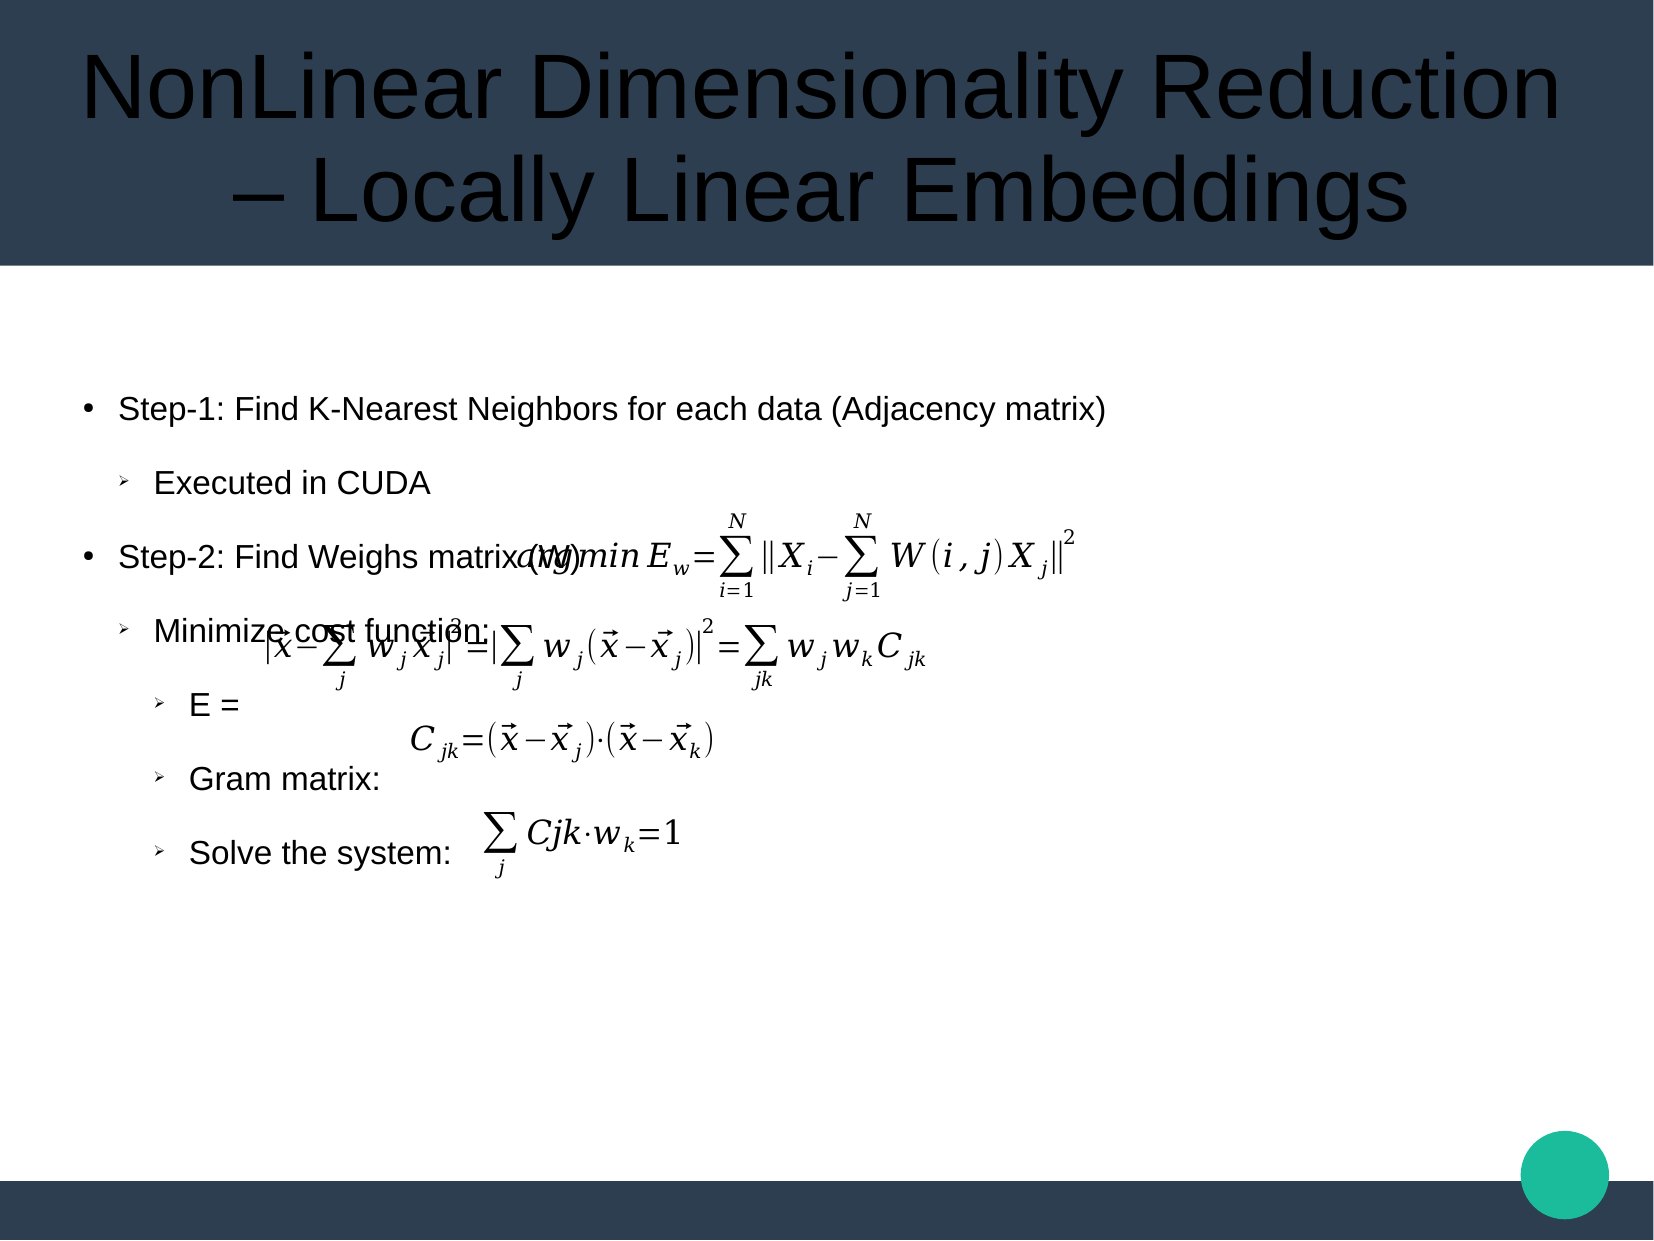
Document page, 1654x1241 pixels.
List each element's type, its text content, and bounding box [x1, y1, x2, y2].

chart [403, 719, 721, 764]
chart [510, 510, 1082, 603]
chart [255, 615, 933, 692]
title NonLinear Dimensionality Reduction – Locally Linear Embeddings [54, 12, 1591, 265]
chart [475, 810, 691, 879]
subtitle Step-1: Find K-Nearest Neighbors for each data (Adjacency matrix) Executed in CUDA Step-2: Find Weighs matrix (W) Minimize cost function: E = Gram matrix: Solve the system: [82, 290, 1571, 1010]
